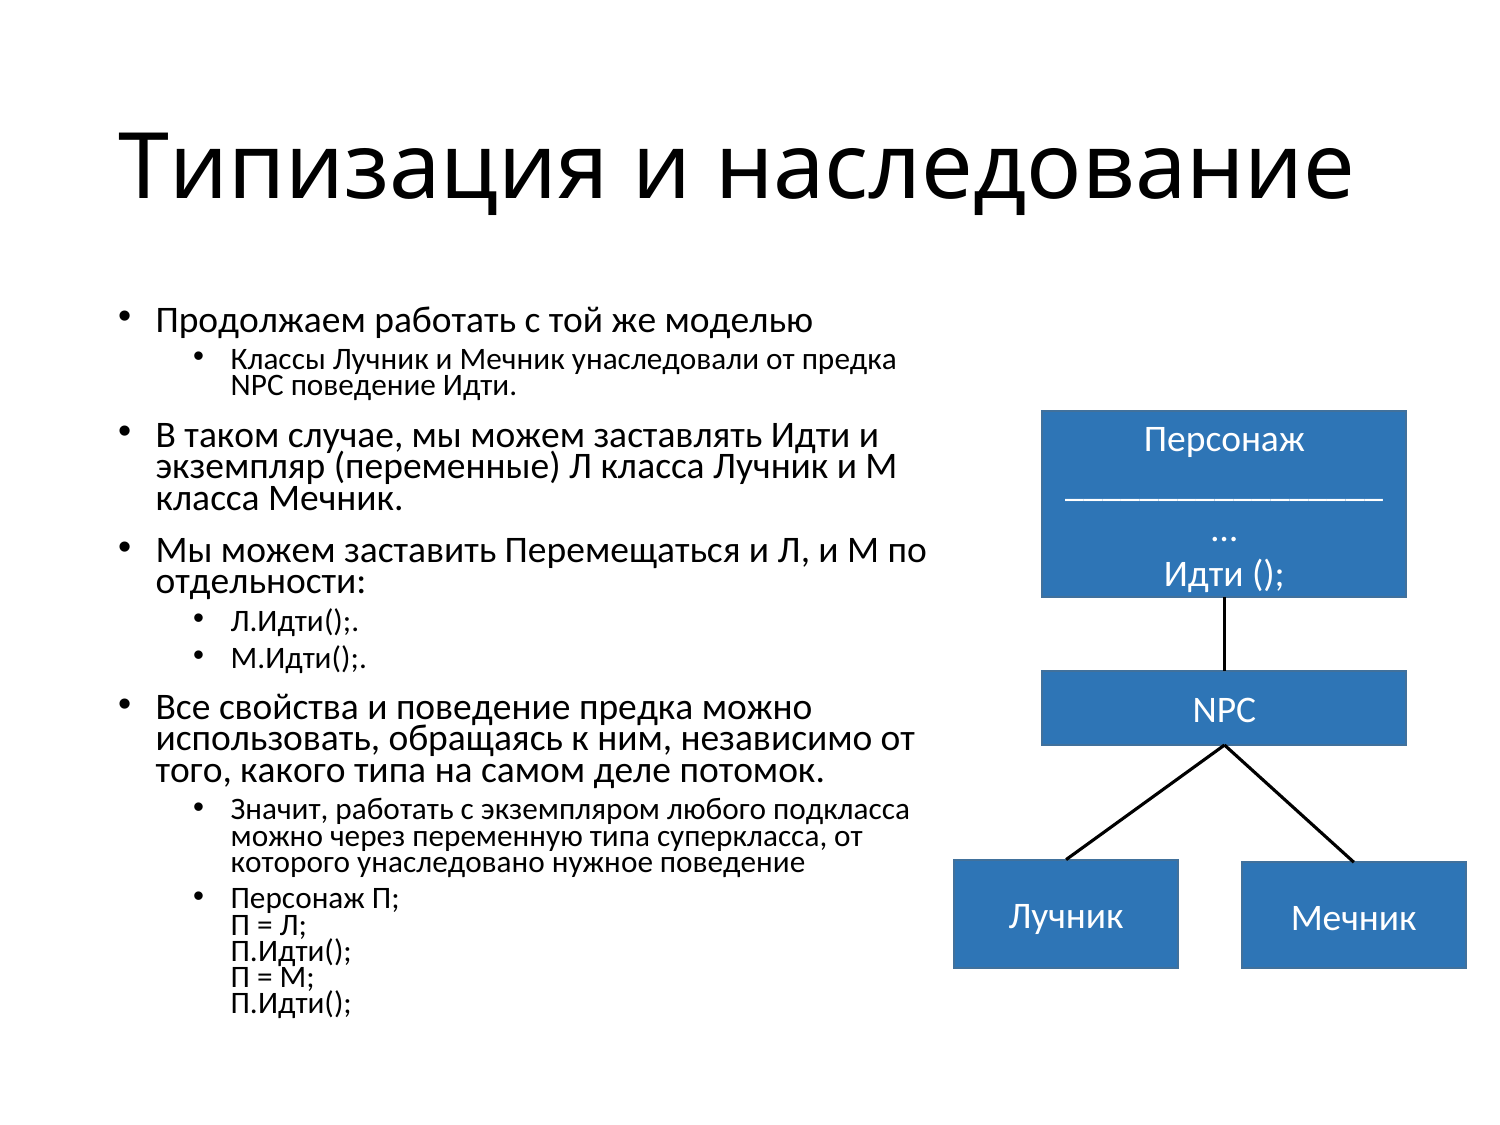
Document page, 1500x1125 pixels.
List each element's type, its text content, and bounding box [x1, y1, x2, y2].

text_box NPC [1042, 670, 1407, 745]
title Типизация и наследование [103, 59, 1397, 278]
text_box Мечник [1241, 862, 1466, 968]
text_box Лучник [954, 859, 1179, 968]
text_box Персонаж _________________ … Идти (); [1042, 411, 1407, 598]
list Продолжаем работать с той же моделью Классы Лучник и Мечник унаследовали от предка NPC поведение Идти. В таком случае, мы можем заставлять Идти и экземпляр (переменные) Л класса Лучник и М класса Мечник. Мы можем заставить Перемещаться и Л, и М по отдельности: Л.Идти();. М.Идти();. Все свойства и поведение предка можно использовать, обращаясь к ним, независимо от того, какого типа на самом деле потомок. Значит, работать с экземпляром любого подкласса можно через переменную типа суперкласса, от которого унаследовано нужное поведение Персонаж П; П = Л; П.Идти(); П = М; П.Идти(); [103, 299, 955, 1066]
